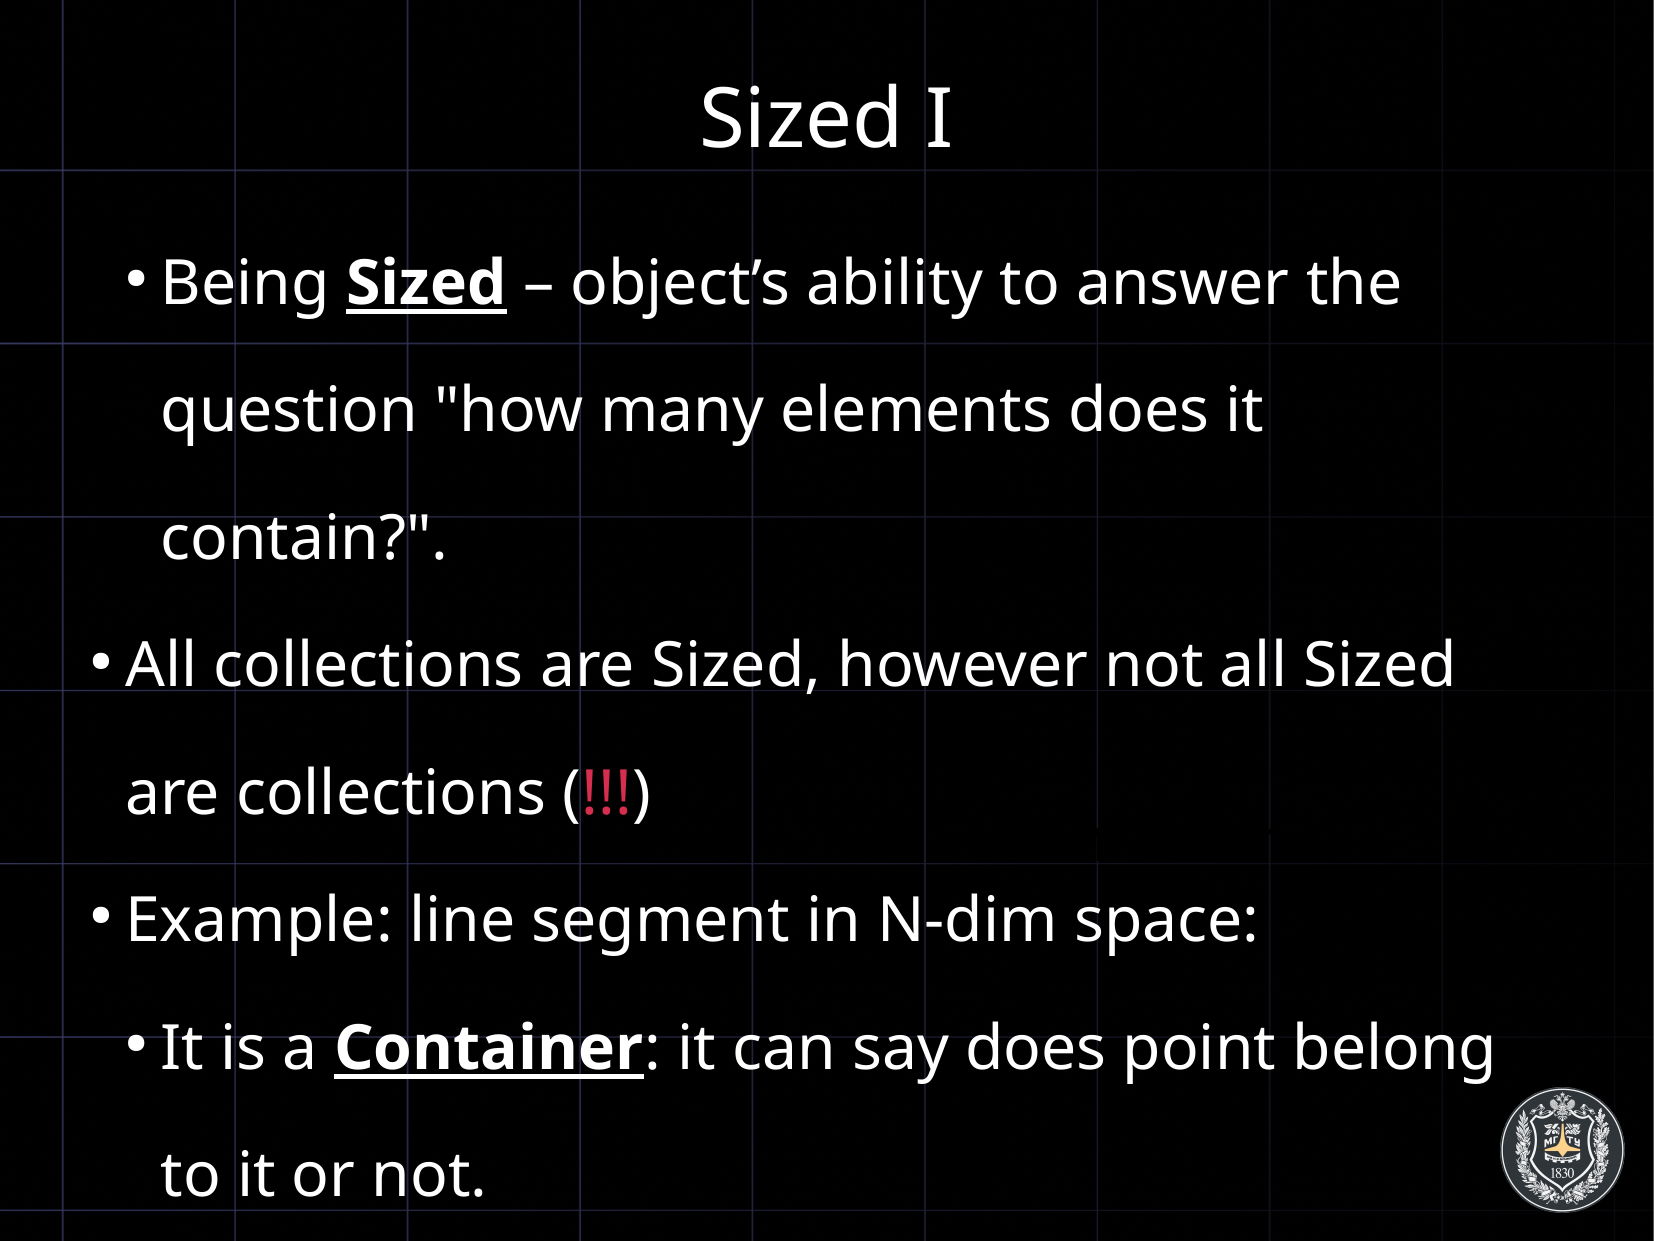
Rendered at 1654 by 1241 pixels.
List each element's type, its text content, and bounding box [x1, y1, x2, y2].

title Sized I [82, 37, 1571, 187]
picture [0, 0, 1654, 1241]
text_box Being Sized – object’s ability to answer the question "how many elements does it contain?". All collections are Sized, however not all Sized are collections (!!!) Example: line segment in N-dim space: It is a Container: it can say does point belong to it or not. It is Sized, because its size can be calculated as distance between its two main points. It is not Iterable, because it contains infinite number of elements. [75, 187, 1576, 1234]
